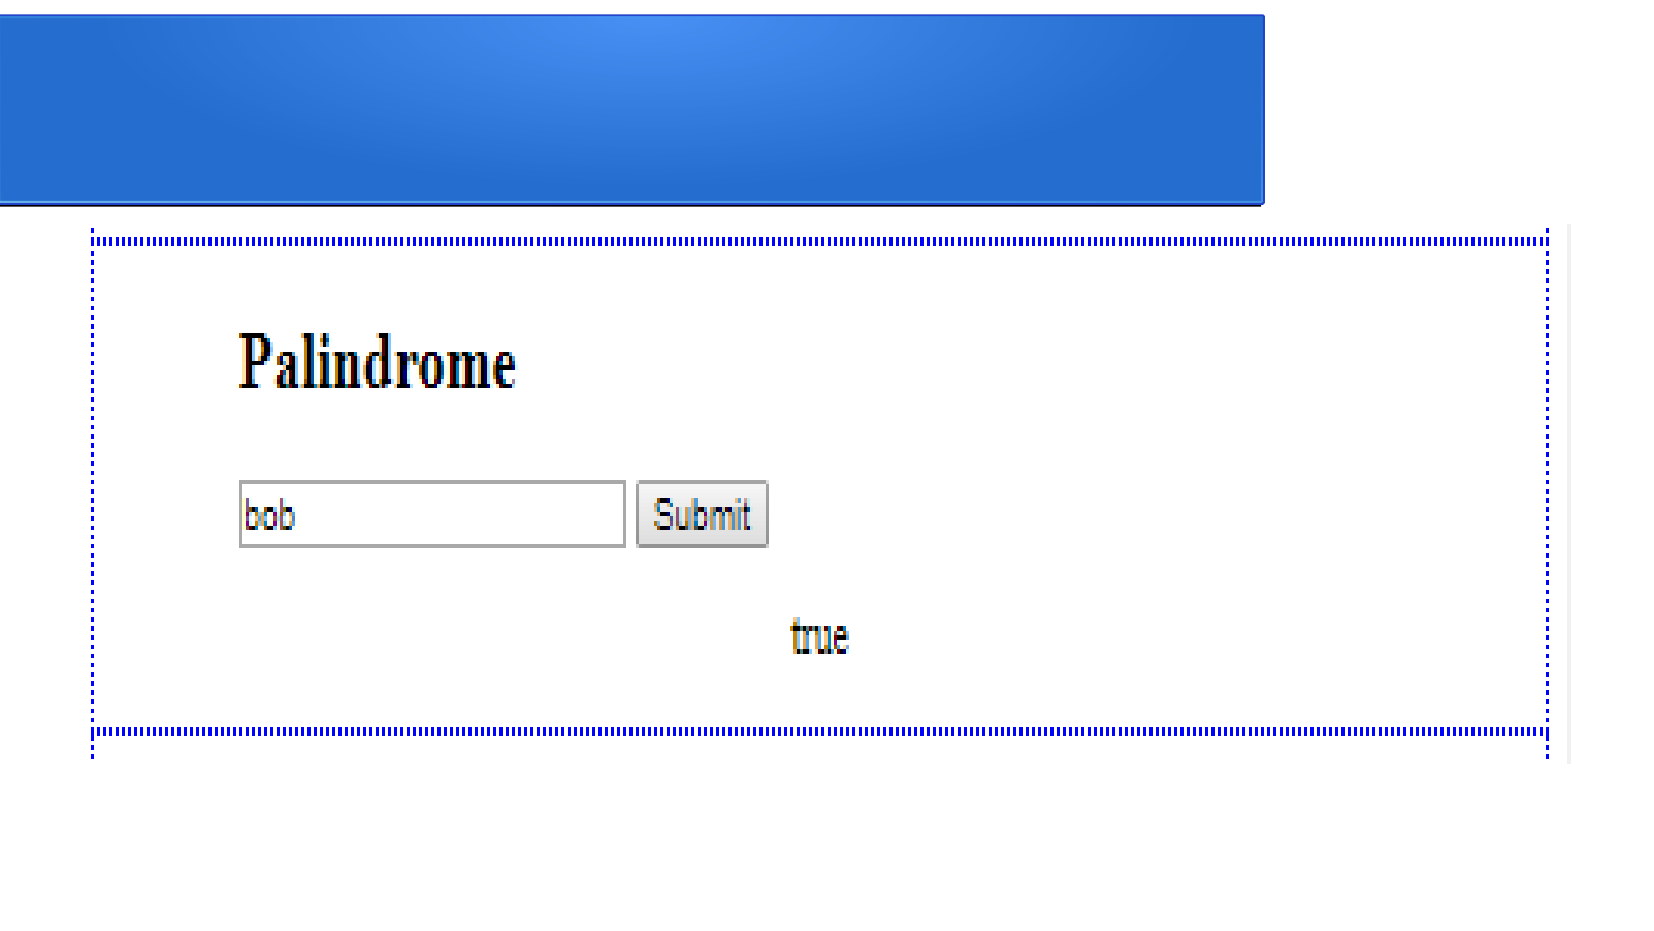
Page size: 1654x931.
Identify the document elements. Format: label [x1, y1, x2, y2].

picture [82, 224, 1571, 764]
